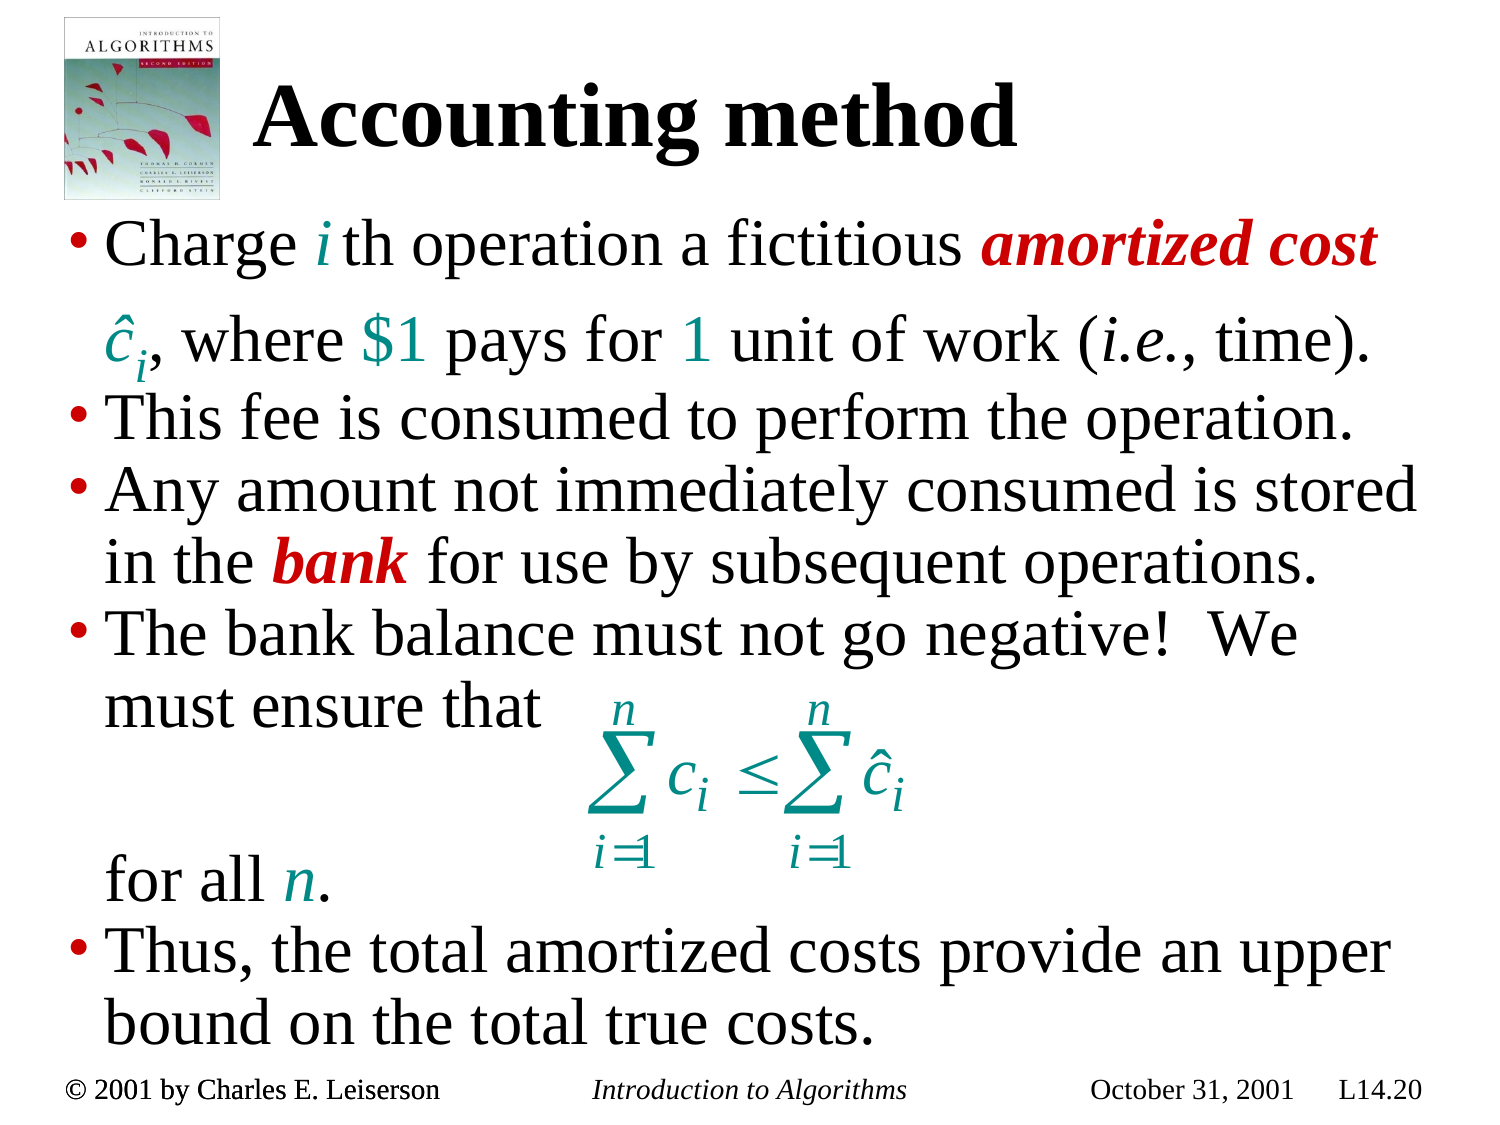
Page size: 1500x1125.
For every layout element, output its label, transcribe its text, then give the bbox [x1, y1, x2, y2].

title Accounting method [237, 24, 1475, 213]
text_box October 31, 2001 L14.<number> [982, 1068, 1438, 1113]
chart [585, 681, 915, 835]
text_box Introduction to Algorithms [577, 1068, 923, 1113]
text_box Charge i th operation a fictitious amortized cost ĉi, where $1 pays for 1 unit of work (i.e., time). This fee is consumed to perform the operation. Any amount not immediately consumed is stored in the bank for use by subsequent operations. The bank balance must not go negative! We must ensure that [53, 200, 1446, 750]
text_box for all n. Thus, the total amortized costs provide an upper bound on the total true costs. [53, 835, 1450, 1068]
picture [64, 17, 220, 200]
